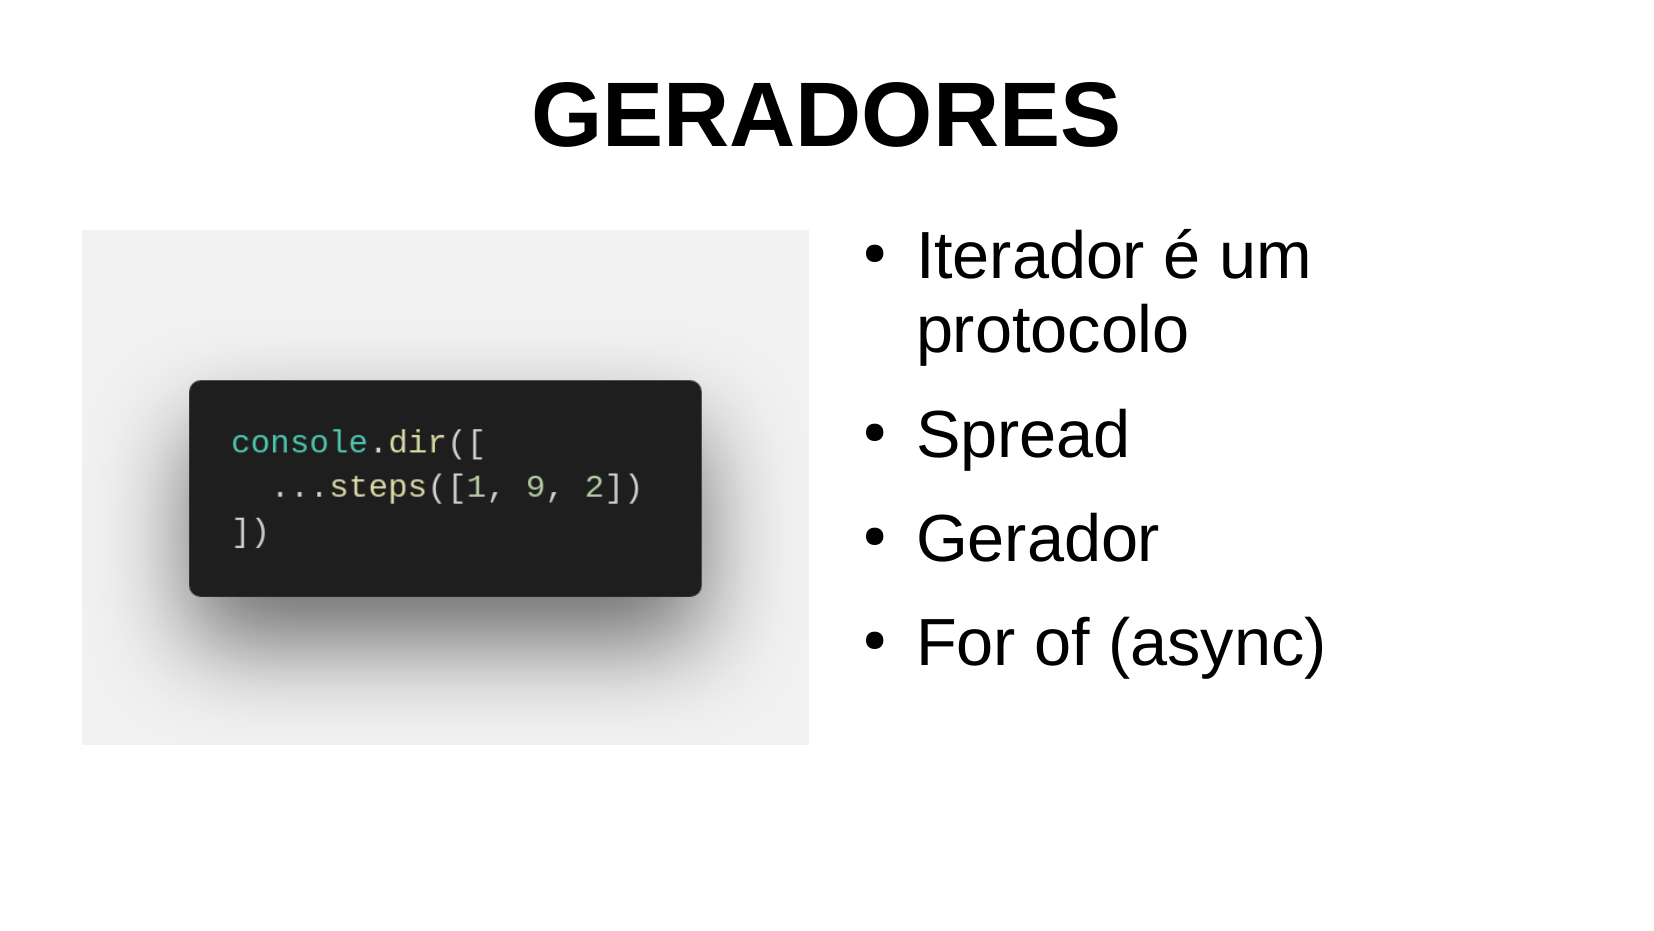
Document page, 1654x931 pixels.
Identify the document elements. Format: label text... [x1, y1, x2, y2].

list Iterador é um protocolo Spread Gerador For of (async) [845, 217, 1572, 758]
title GERADORES [82, 37, 1571, 193]
picture [82, 230, 809, 745]
